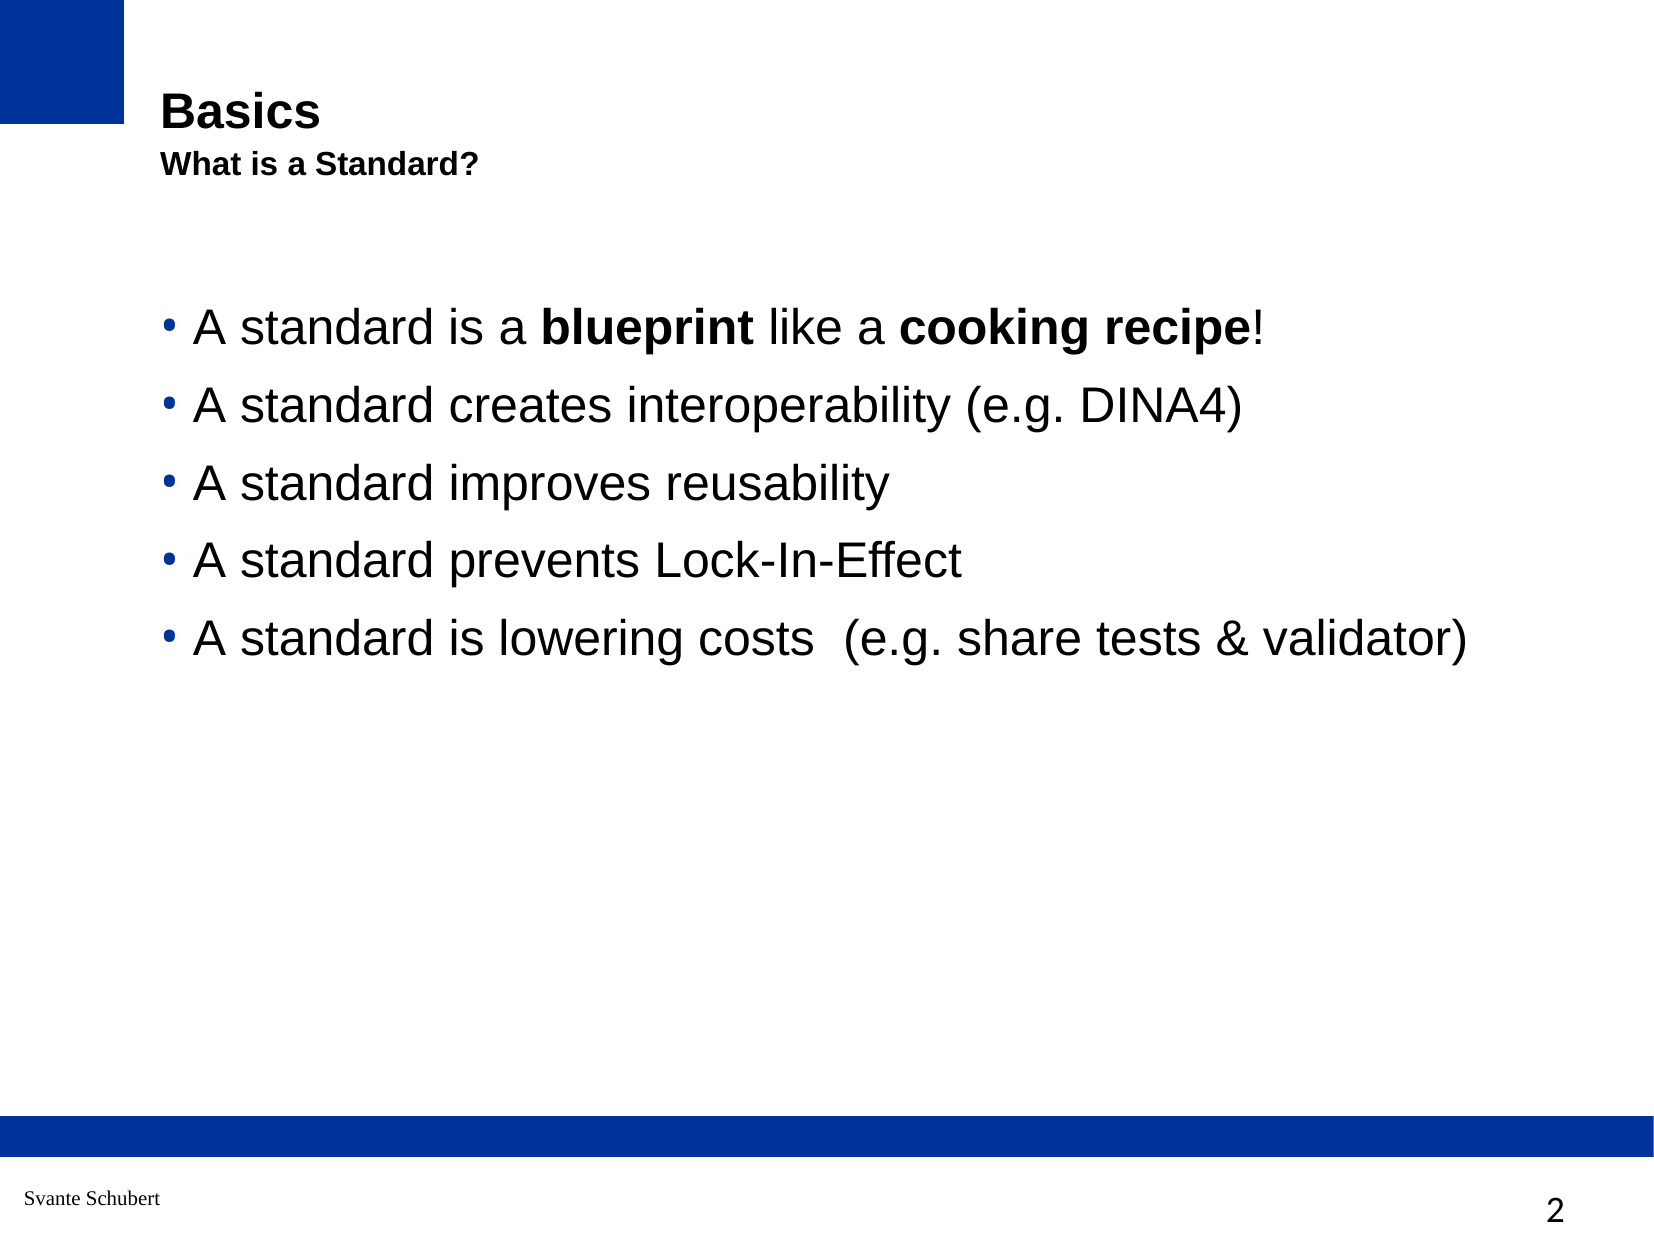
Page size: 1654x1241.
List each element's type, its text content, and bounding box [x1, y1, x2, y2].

list A standard is a blueprint like a cooking recipe! A standard creates interoperability (e.g. DINA4) A standard improves reusability A standard prevents Lock-In-Effect A standard is lowering costs (e.g. share tests & validator) [160, 294, 1569, 1114]
text_box Svante Schubert [24, 1187, 589, 1219]
title Basics What is a Standard? [160, 74, 1530, 242]
